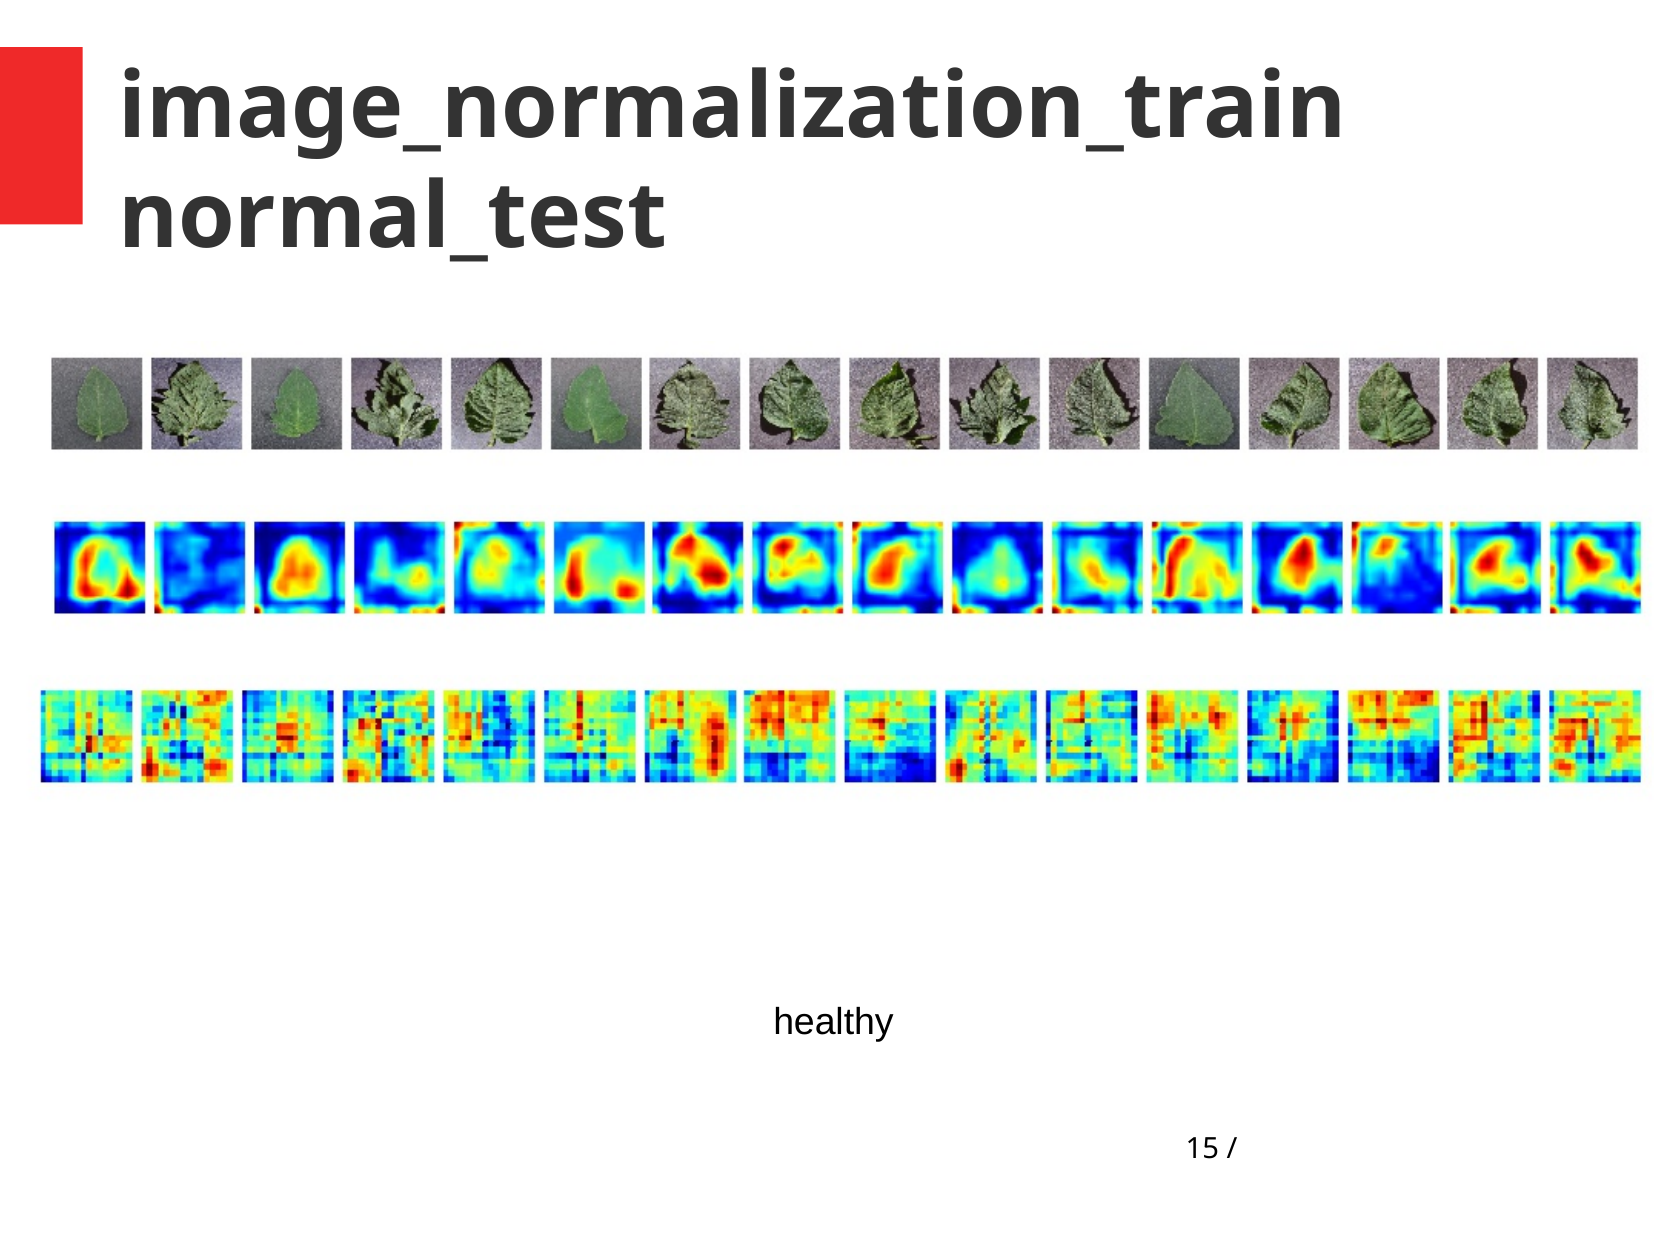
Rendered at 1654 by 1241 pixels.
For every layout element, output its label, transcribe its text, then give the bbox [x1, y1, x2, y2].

text_box healthy [758, 993, 909, 1051]
picture [4, 505, 1654, 651]
title image_normalization_train normal_test [118, 45, 1571, 260]
text_box / [1185, 1129, 1571, 1216]
picture [1, 341, 1654, 487]
picture [4, 675, 1654, 820]
